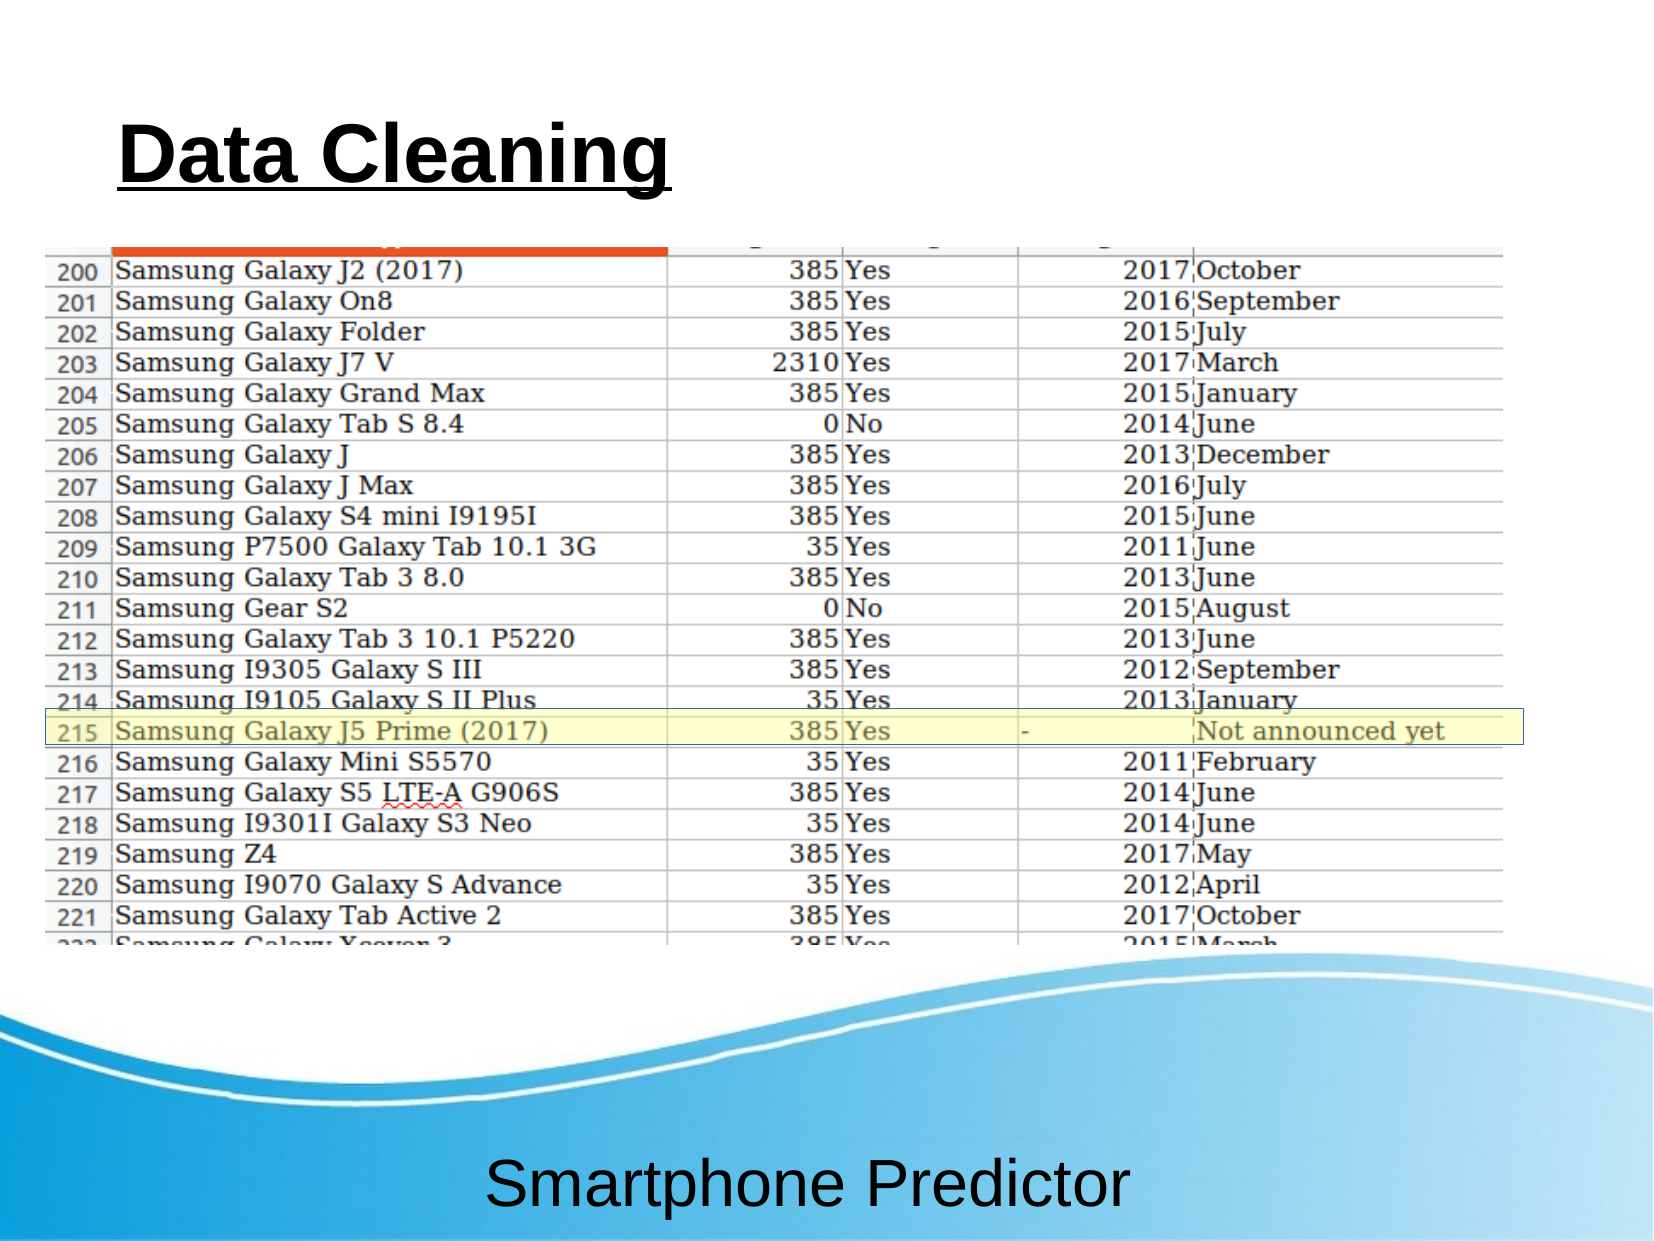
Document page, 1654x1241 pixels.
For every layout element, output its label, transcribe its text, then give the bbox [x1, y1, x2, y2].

picture [0, 952, 1654, 1241]
picture [45, 745, 1503, 945]
text_box Data Cleaning [102, 99, 687, 208]
picture [45, 247, 1503, 708]
list Smartphone Predictor [413, 1145, 1264, 1231]
text_box [45, 708, 1524, 745]
